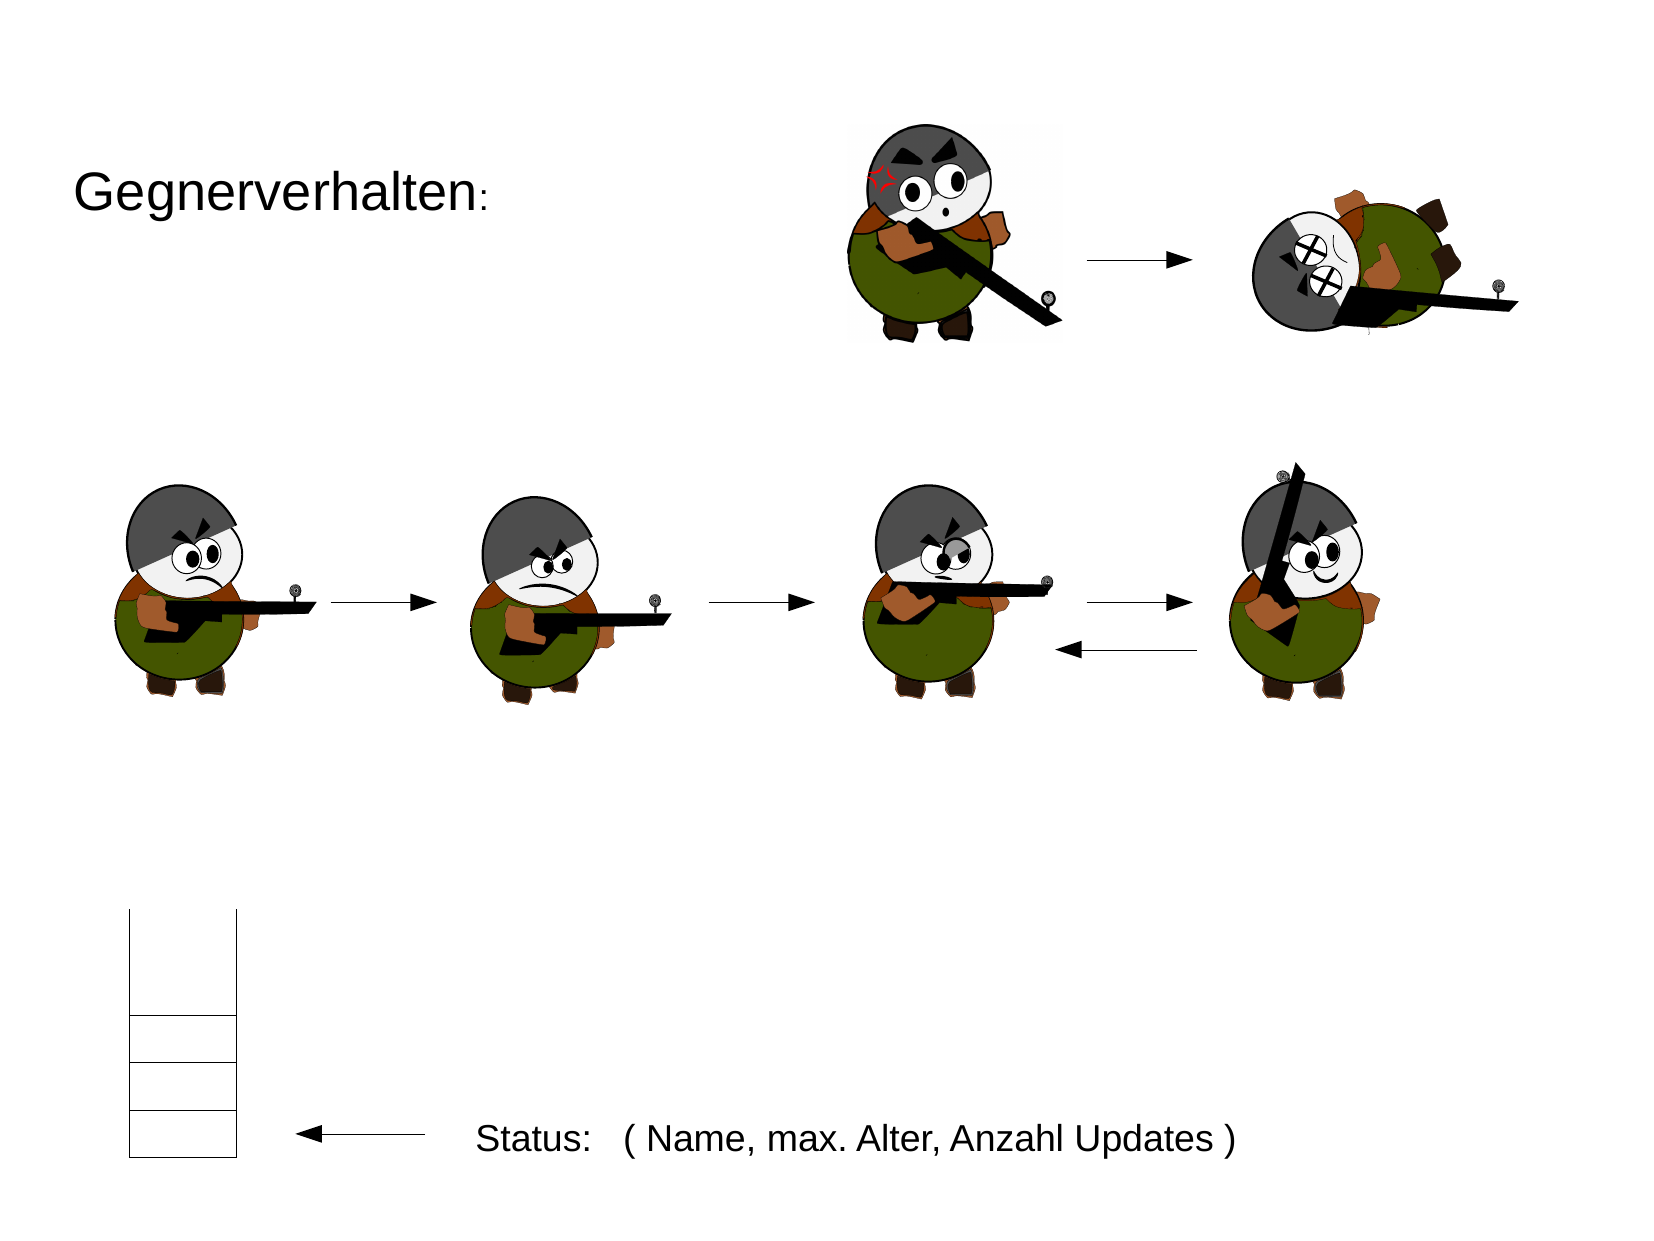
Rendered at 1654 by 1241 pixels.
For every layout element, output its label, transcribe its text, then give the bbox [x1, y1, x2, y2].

picture [114, 484, 319, 699]
text_box Gegnerverhalten: [59, 153, 792, 229]
text_box Status: ( Name, max. Alter, Anzahl Updates ) [460, 1110, 1512, 1241]
picture [469, 496, 674, 707]
picture [847, 124, 1063, 343]
picture [1228, 460, 1382, 703]
picture [862, 484, 1056, 701]
picture [1251, 188, 1521, 336]
